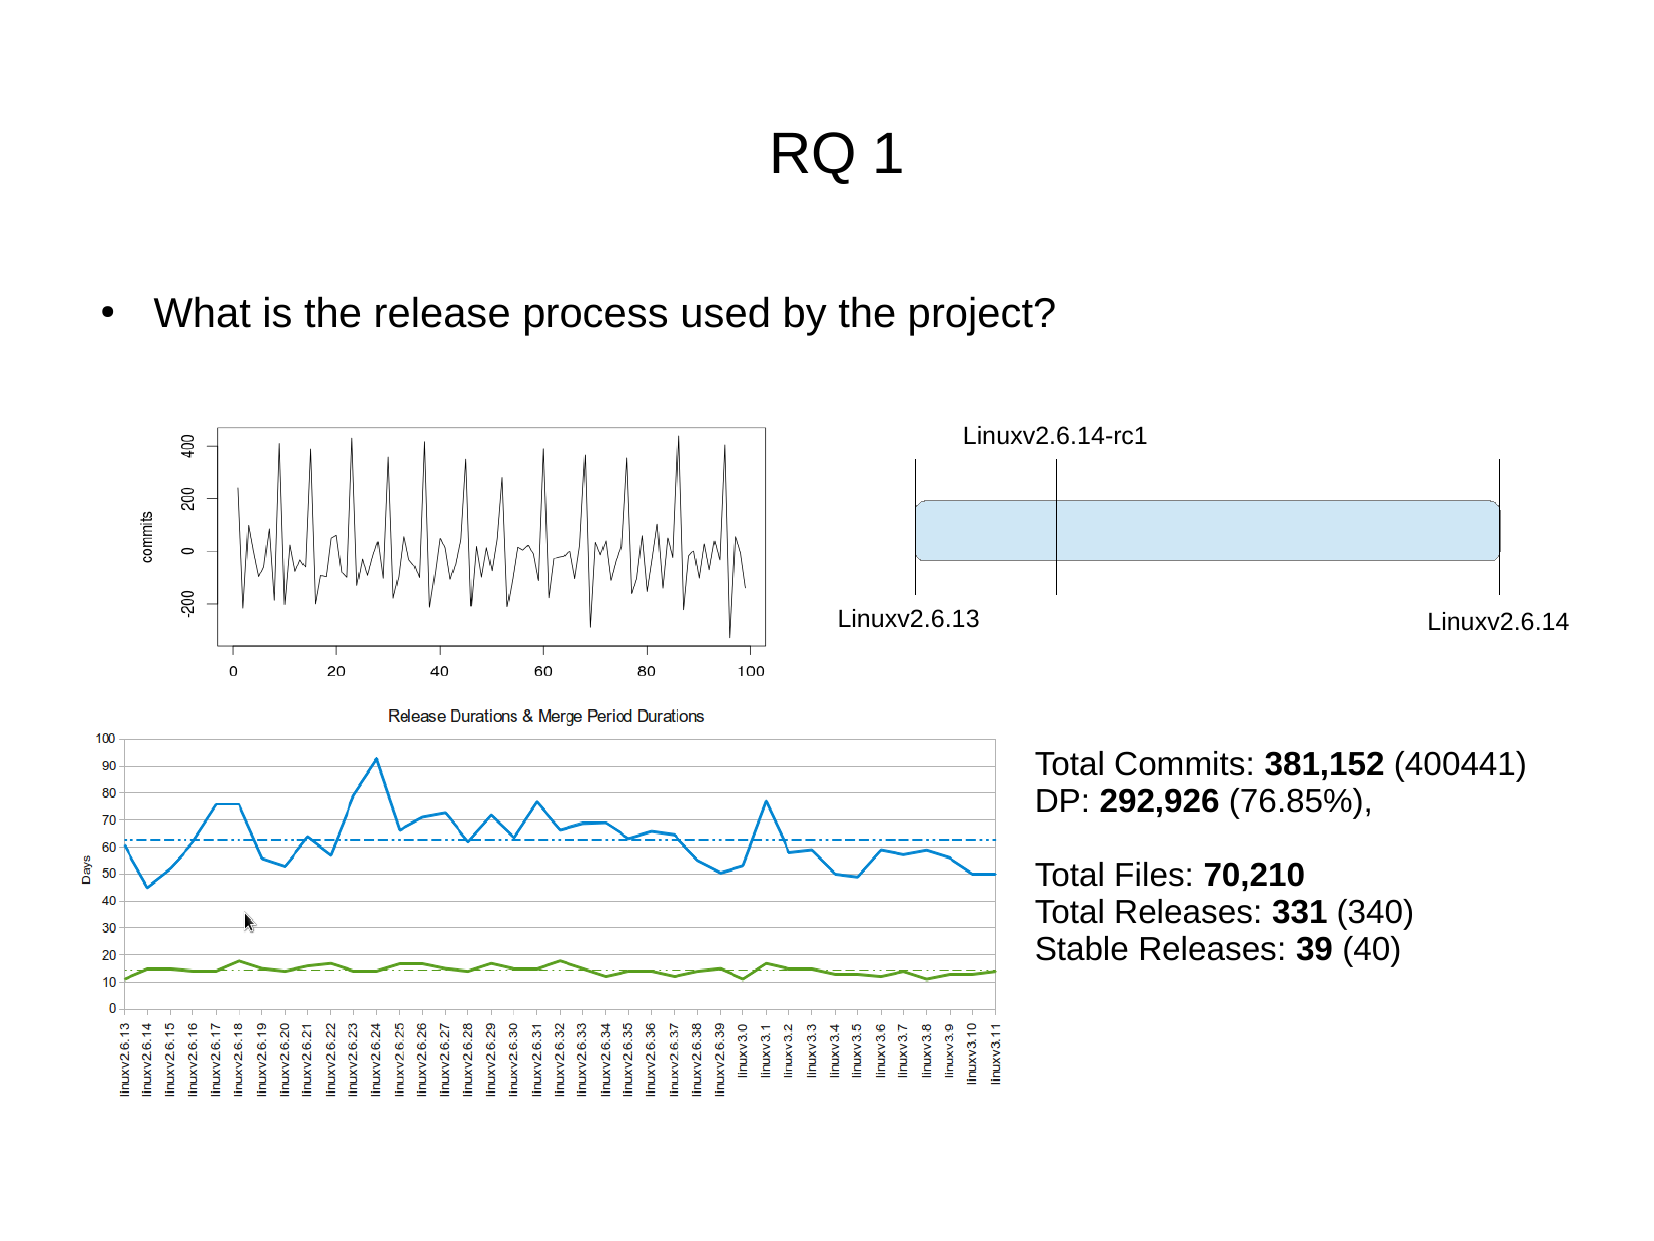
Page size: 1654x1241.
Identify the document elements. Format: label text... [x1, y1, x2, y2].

text_box Total Commits: 381,152 (400441) DP: 292,926 (76.85%), Total Files: 70,210 Total Releases: 331 (340) Stable Releases: 39 (40) [1020, 738, 1591, 976]
text_box Linuxv2.6.14 [1412, 600, 1593, 643]
text_box [916, 500, 1056, 561]
text_box Linuxv2.6.14-rc1 [948, 414, 1168, 457]
text_box [1057, 500, 1499, 561]
title RQ 1 [82, 49, 1571, 257]
picture [75, 359, 1006, 1105]
text_box Linuxv2.6.13 [822, 597, 1003, 641]
list What is the release process used by the project? [82, 290, 1538, 1010]
